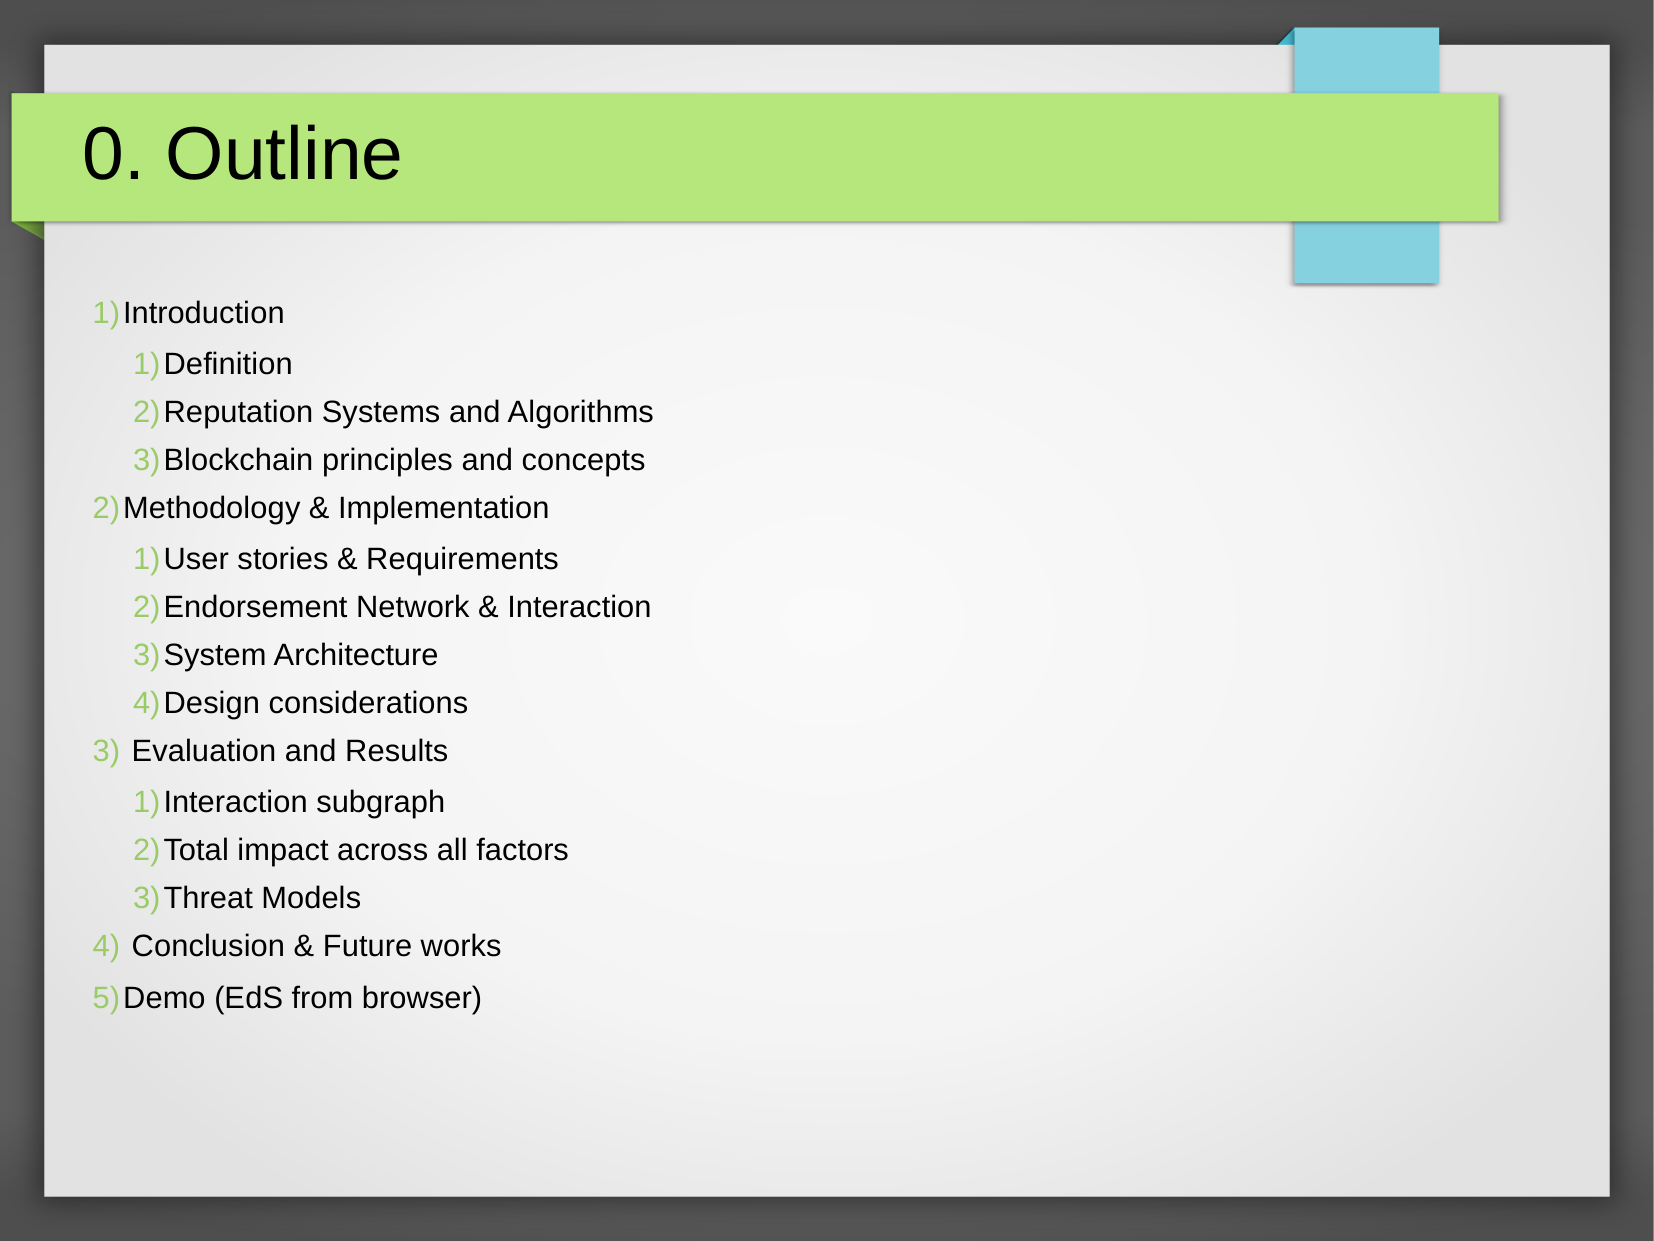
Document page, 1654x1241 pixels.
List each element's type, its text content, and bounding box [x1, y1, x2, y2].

picture [0, 0, 1654, 1241]
title 0. Outline [82, 94, 1264, 213]
list Introduction Definition Reputation Systems and Algorithms Blockchain principles and concepts Methodology & Implementation User stories & Requirements Endorsement Network & Interaction System Architecture Design considerations Evaluation and Results Interaction subgraph Total impact across all factors Threat Models Conclusion & Future works Demo (EdS from browser) [82, 295, 1571, 1015]
